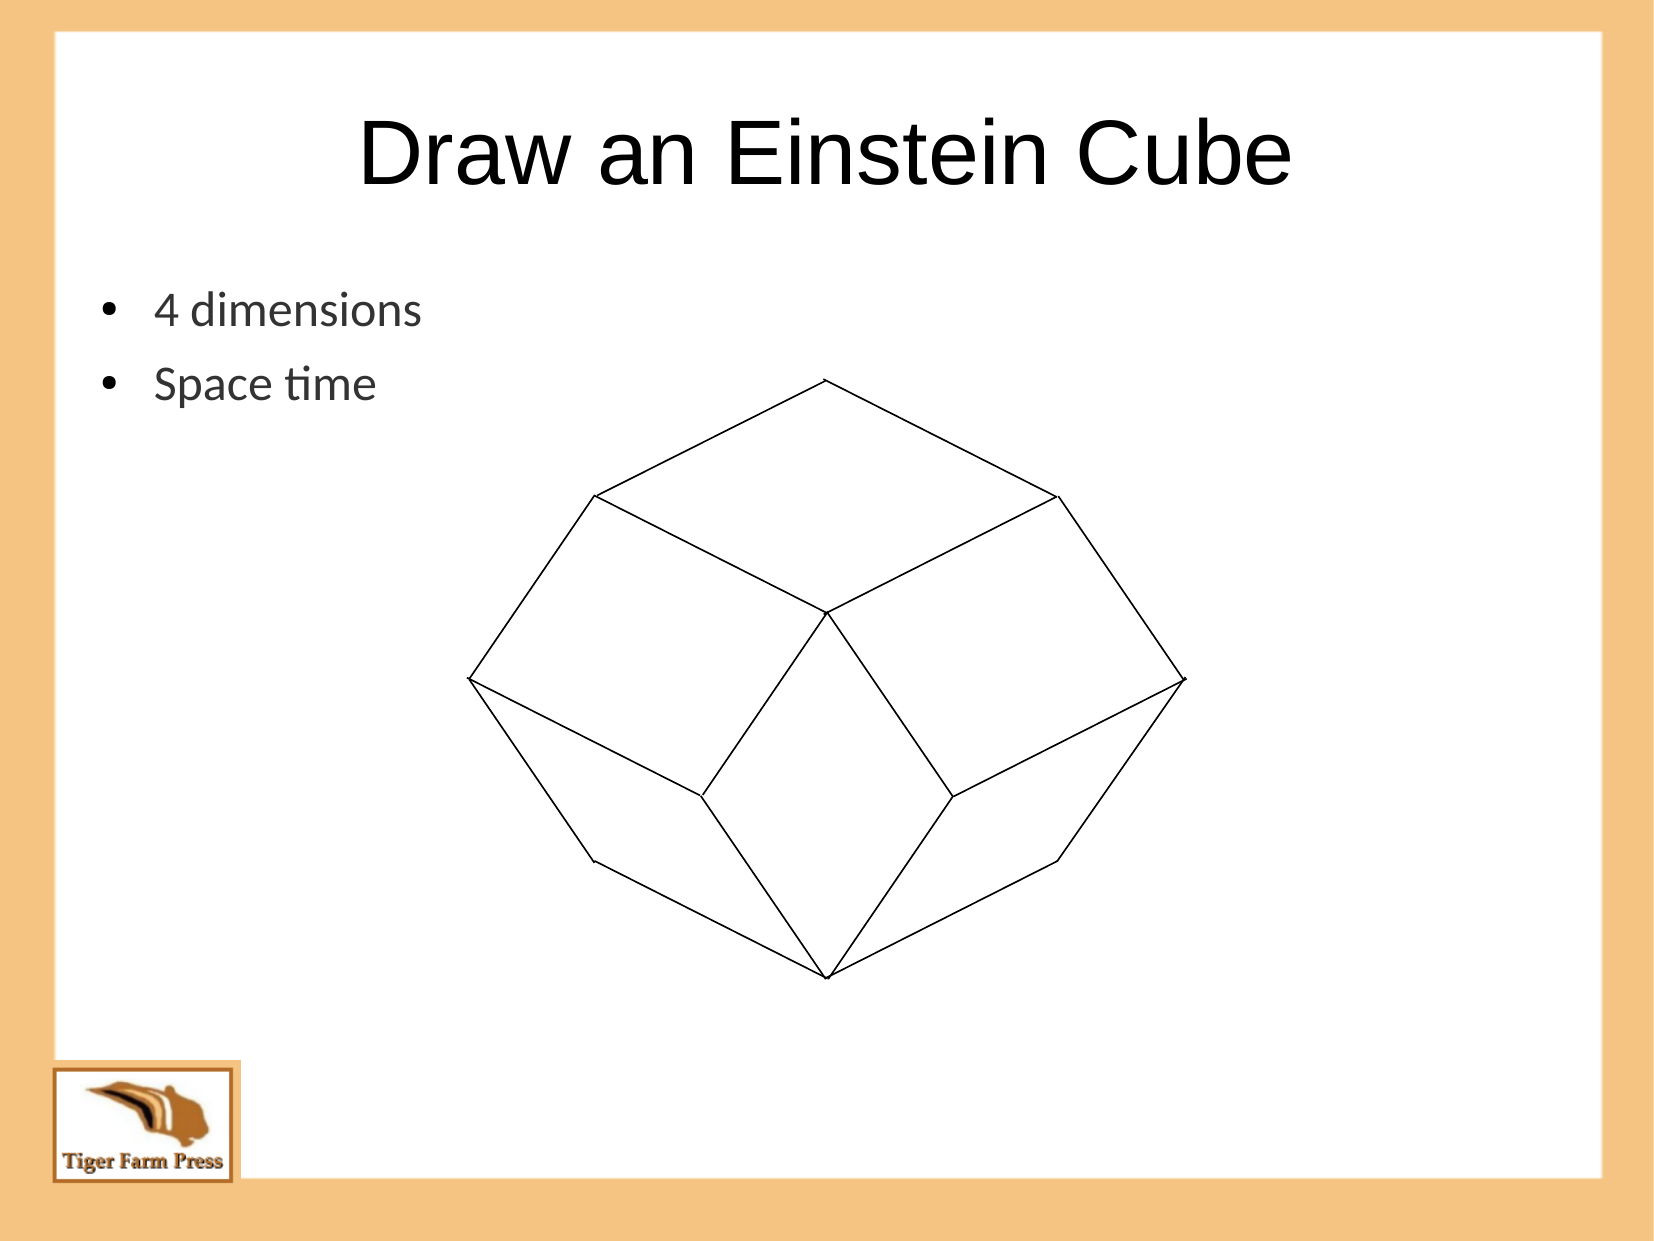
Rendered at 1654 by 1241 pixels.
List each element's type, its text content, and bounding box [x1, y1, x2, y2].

title Draw an Einstein Cube [82, 49, 1571, 257]
list 4 dimensions Space time [82, 290, 1571, 1109]
picture [0, 0, 1654, 1241]
